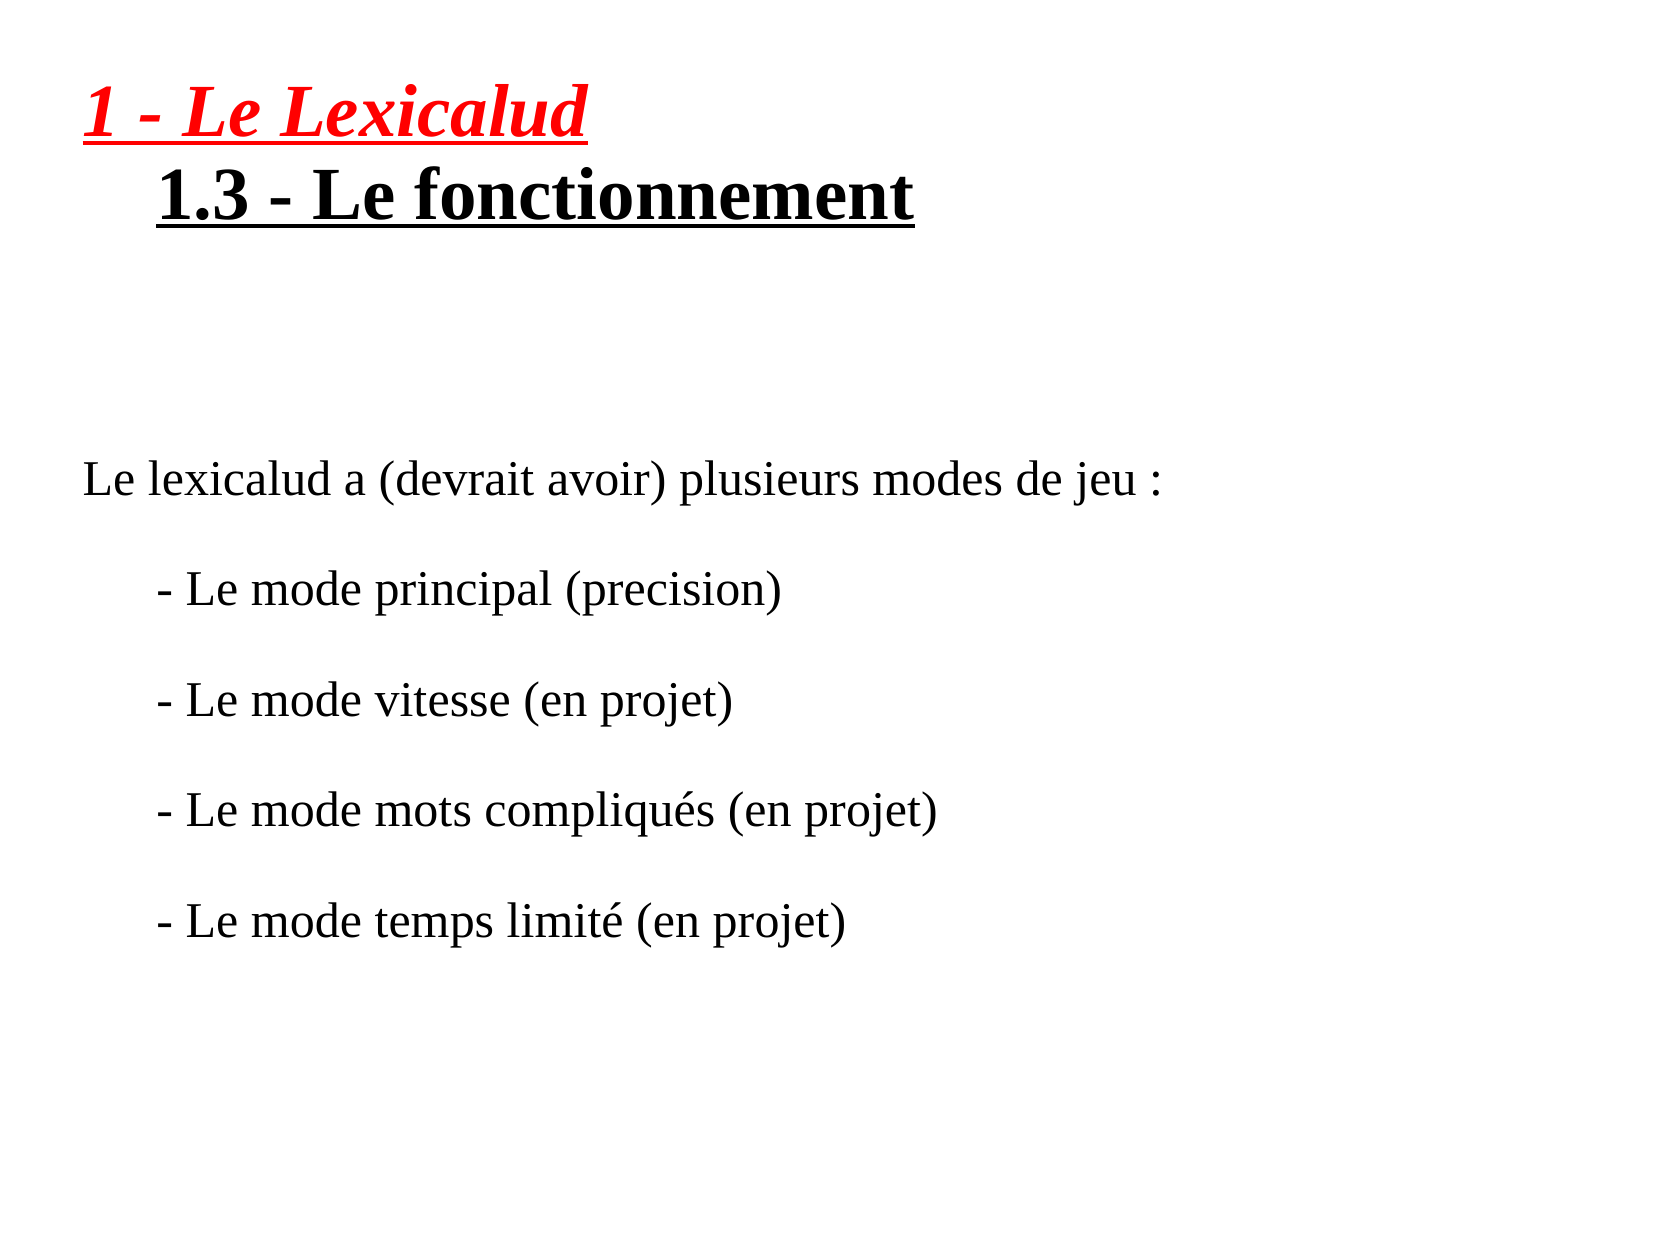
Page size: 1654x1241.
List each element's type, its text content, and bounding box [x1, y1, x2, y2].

text_box Le lexicalud a (devrait avoir) plusieurs modes de jeu : - Le mode principal (precision) - Le mode vitesse (en projet) - Le mode mots compliqués (en projet) - Le mode temps limité (en projet) [82, 290, 1571, 1109]
title 1 - Le Lexicalud 1.3 - Le fonctionnement [82, 49, 1571, 257]
